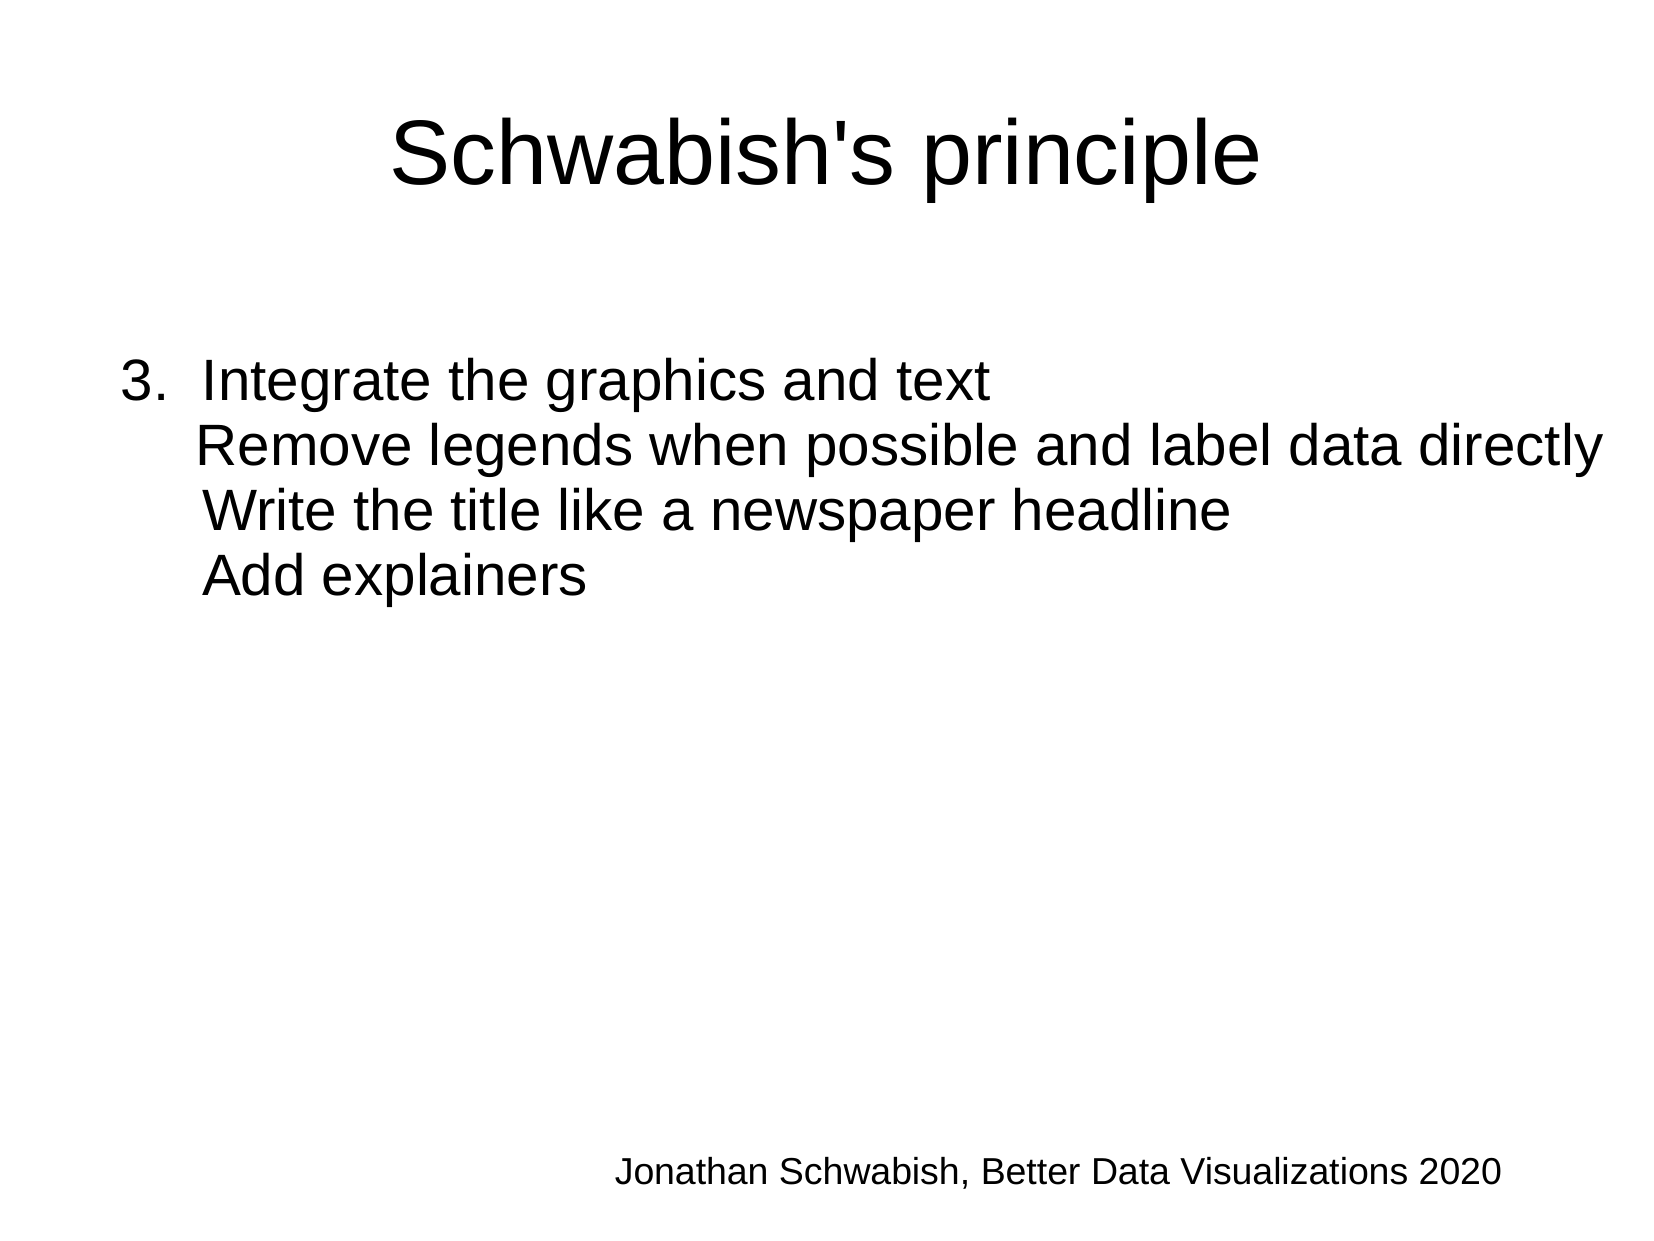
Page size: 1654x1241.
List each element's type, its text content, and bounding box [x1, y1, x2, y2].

text_box 3. Integrate the graphics and text Remove legends when possible and label data directly Write the title like a newspaper headline Add explainers [106, 275, 1619, 811]
title Schwabish's principle [82, 49, 1571, 257]
text_box Jonathan Schwabish, Better Data Visualizations 2020 [600, 1143, 1520, 1201]
